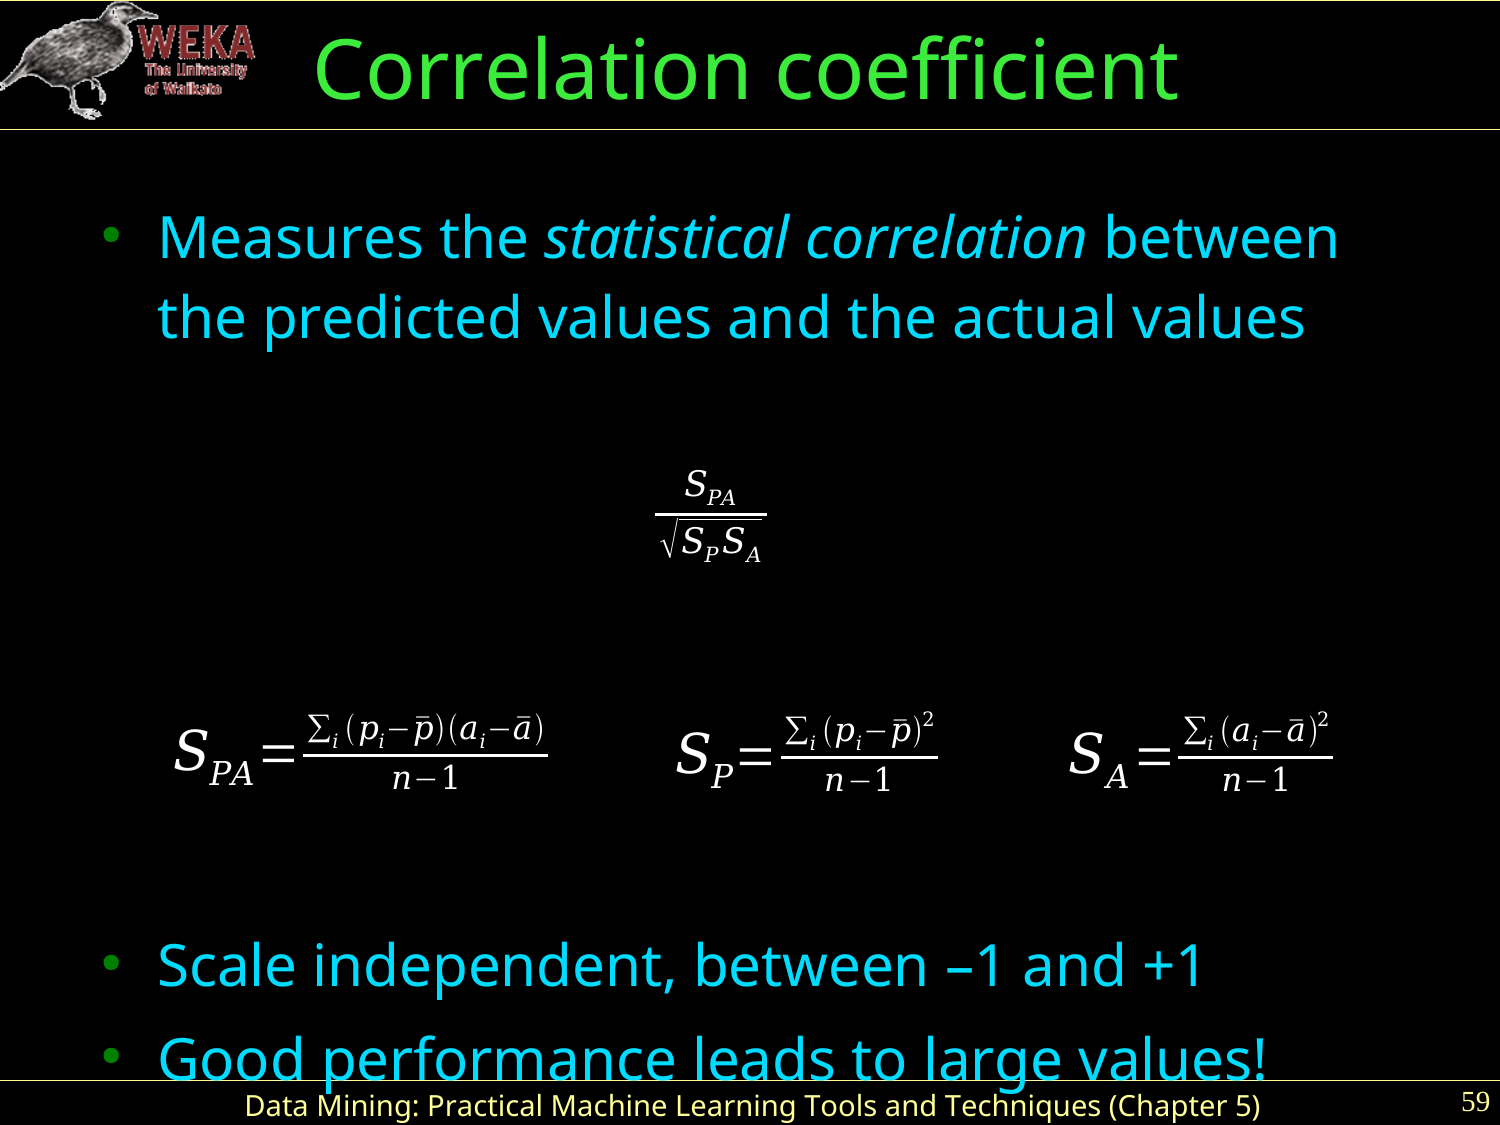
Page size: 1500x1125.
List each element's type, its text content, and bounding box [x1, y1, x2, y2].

picture [0, 1, 266, 129]
title Correlation coefficient [297, 0, 1500, 148]
text_box Measures the statistical correlation between the predicted values and the actual values Scale independent, between –1 and +1 Good performance leads to large values! [85, 189, 1385, 1001]
chart [167, 708, 556, 798]
chart [669, 708, 945, 800]
chart [648, 463, 774, 568]
chart [1062, 708, 1341, 800]
